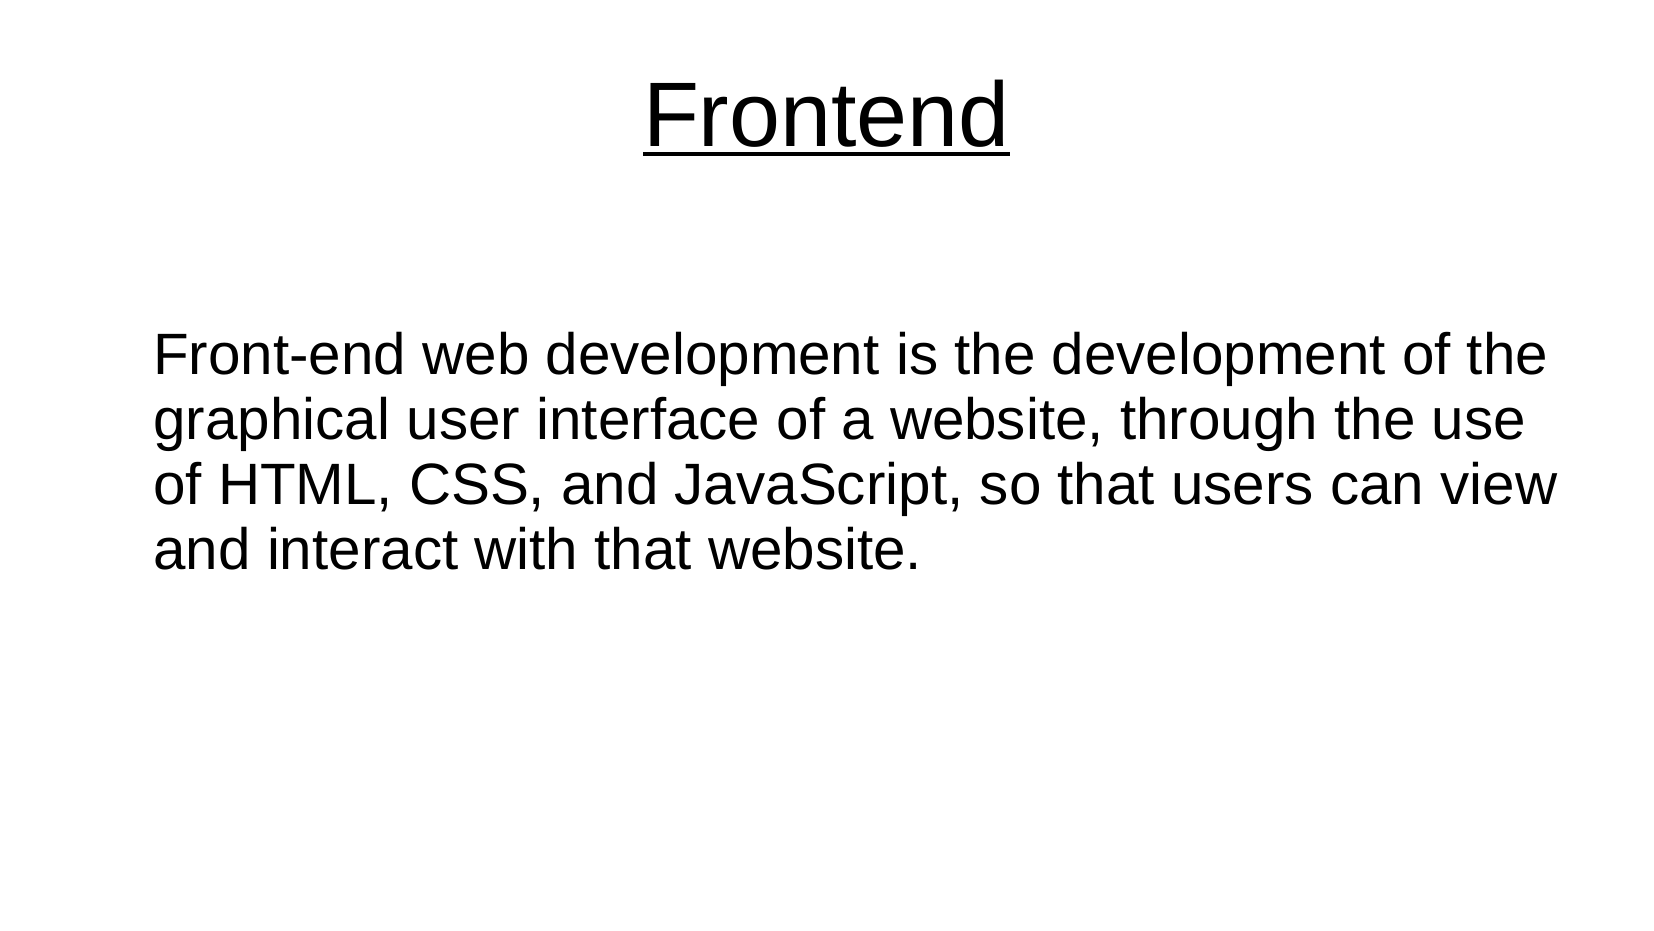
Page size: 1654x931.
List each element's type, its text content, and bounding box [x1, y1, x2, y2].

title Frontend [82, 37, 1571, 193]
list Front-end web development is the development of the graphical user interface of a website, through the use of HTML, CSS, and JavaScript, so that users can view and interact with that website. [82, 217, 1571, 758]
